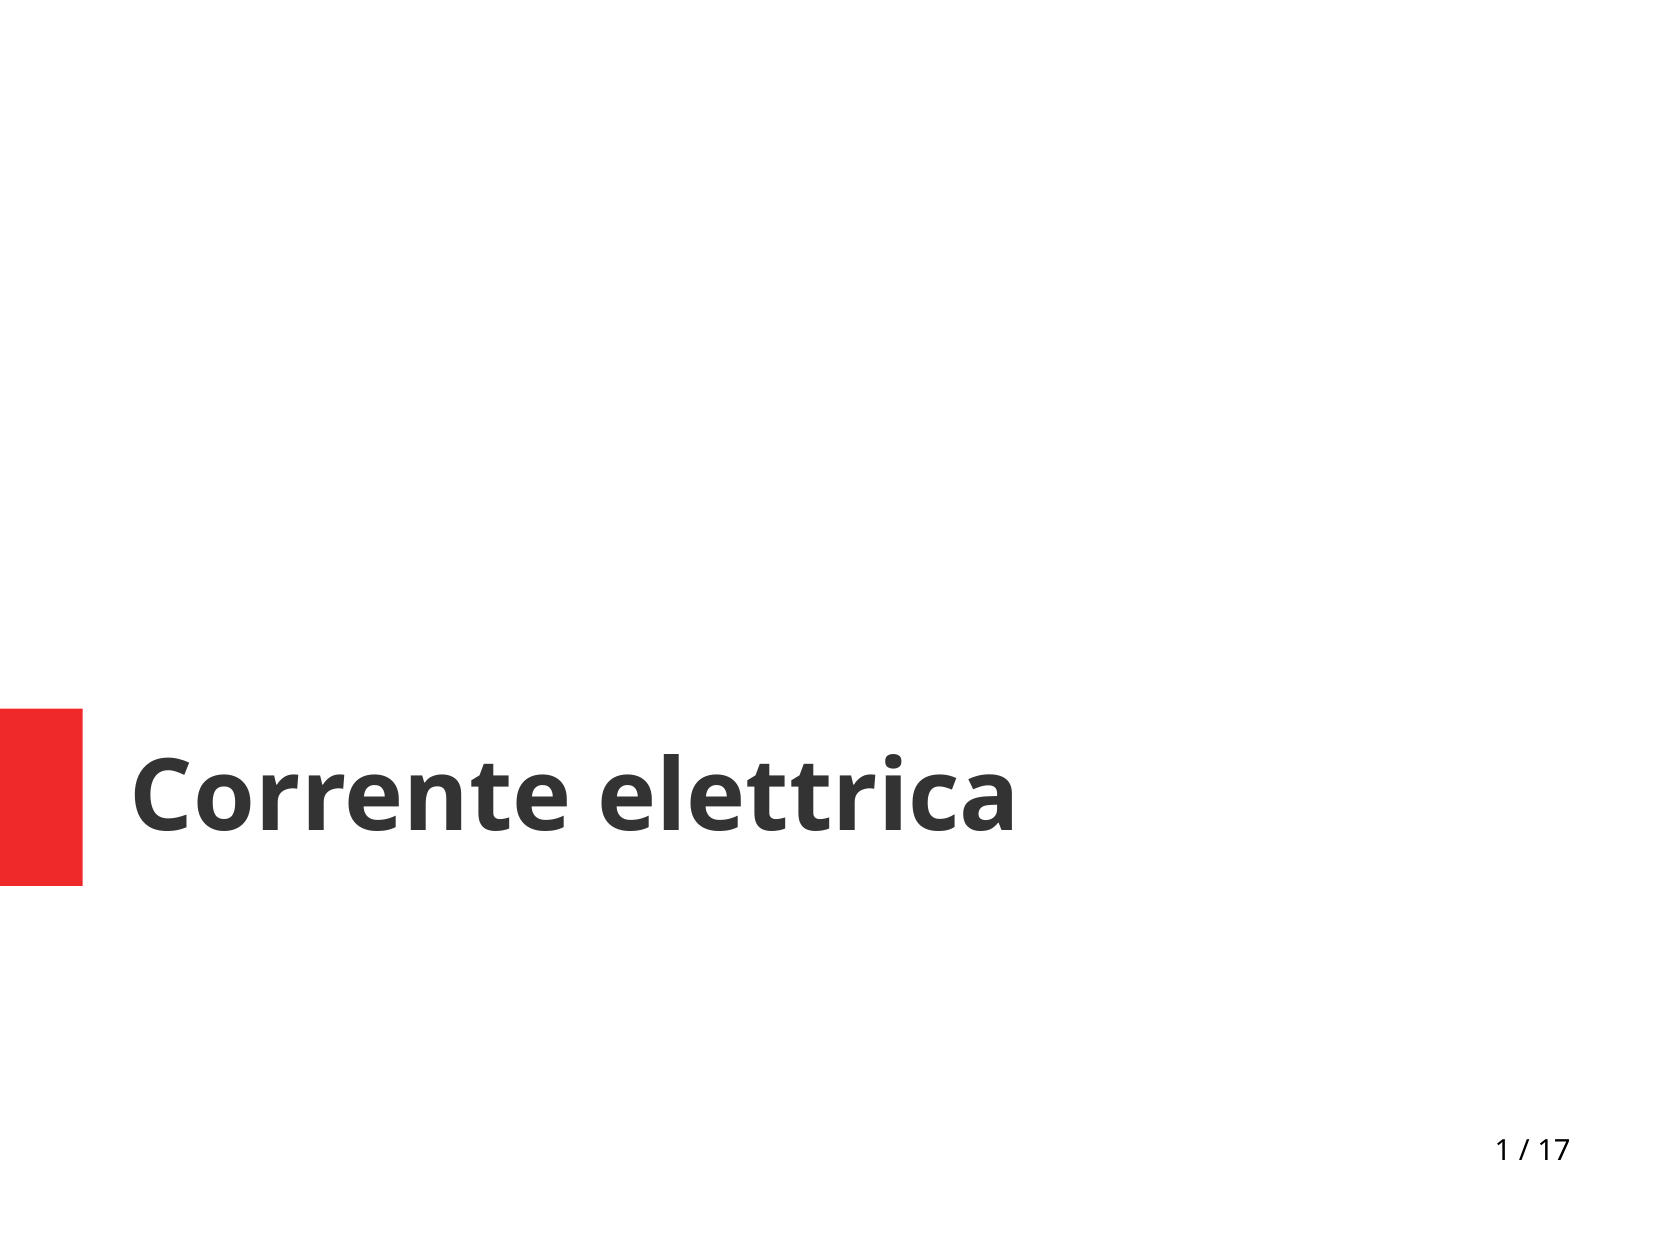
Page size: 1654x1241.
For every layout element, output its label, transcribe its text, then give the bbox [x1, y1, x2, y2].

title Corrente elettrica [129, 655, 1536, 928]
